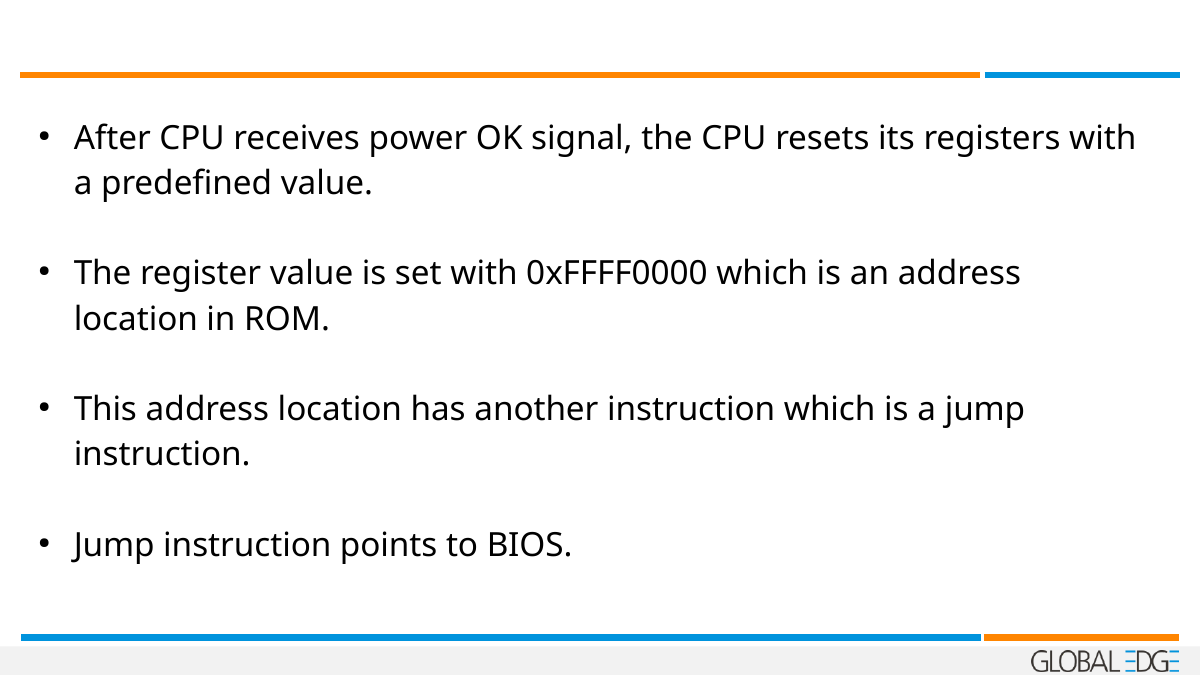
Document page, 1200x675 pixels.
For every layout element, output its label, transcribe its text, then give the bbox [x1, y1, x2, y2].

picture [1031, 650, 1179, 672]
text_box After CPU receives power OK signal, the CPU resets its registers with a predefined value. The register value is set with 0xFFFF0000 which is an address location in ROM. This address location has another instruction which is a jump instruction. Jump instruction points to BIOS. [23, 106, 1170, 550]
